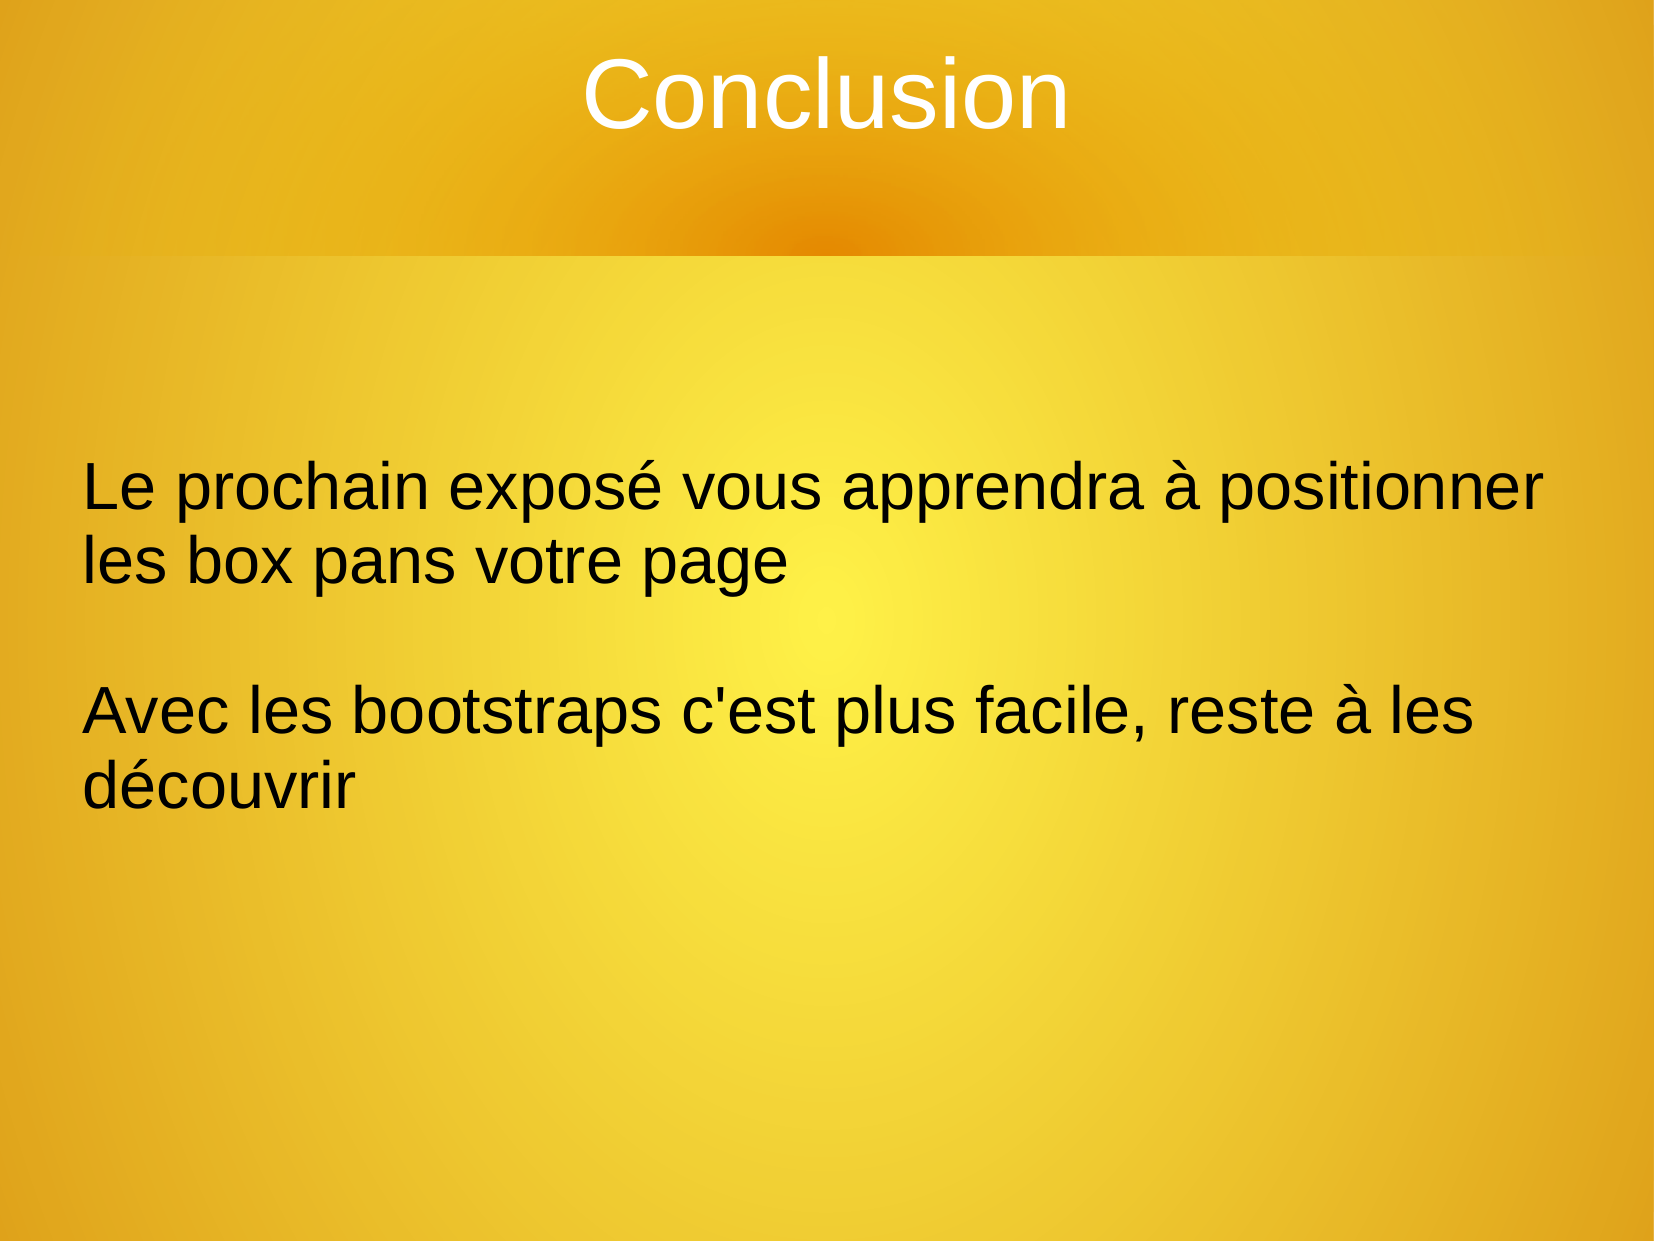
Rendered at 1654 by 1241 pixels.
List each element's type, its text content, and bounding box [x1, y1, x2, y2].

title Conclusion [82, 38, 1571, 261]
subtitle Le prochain exposé vous apprendra à positionner les box pans votre page Avec les bootstraps c'est plus facile, reste à les découvrir [82, 299, 1571, 1019]
